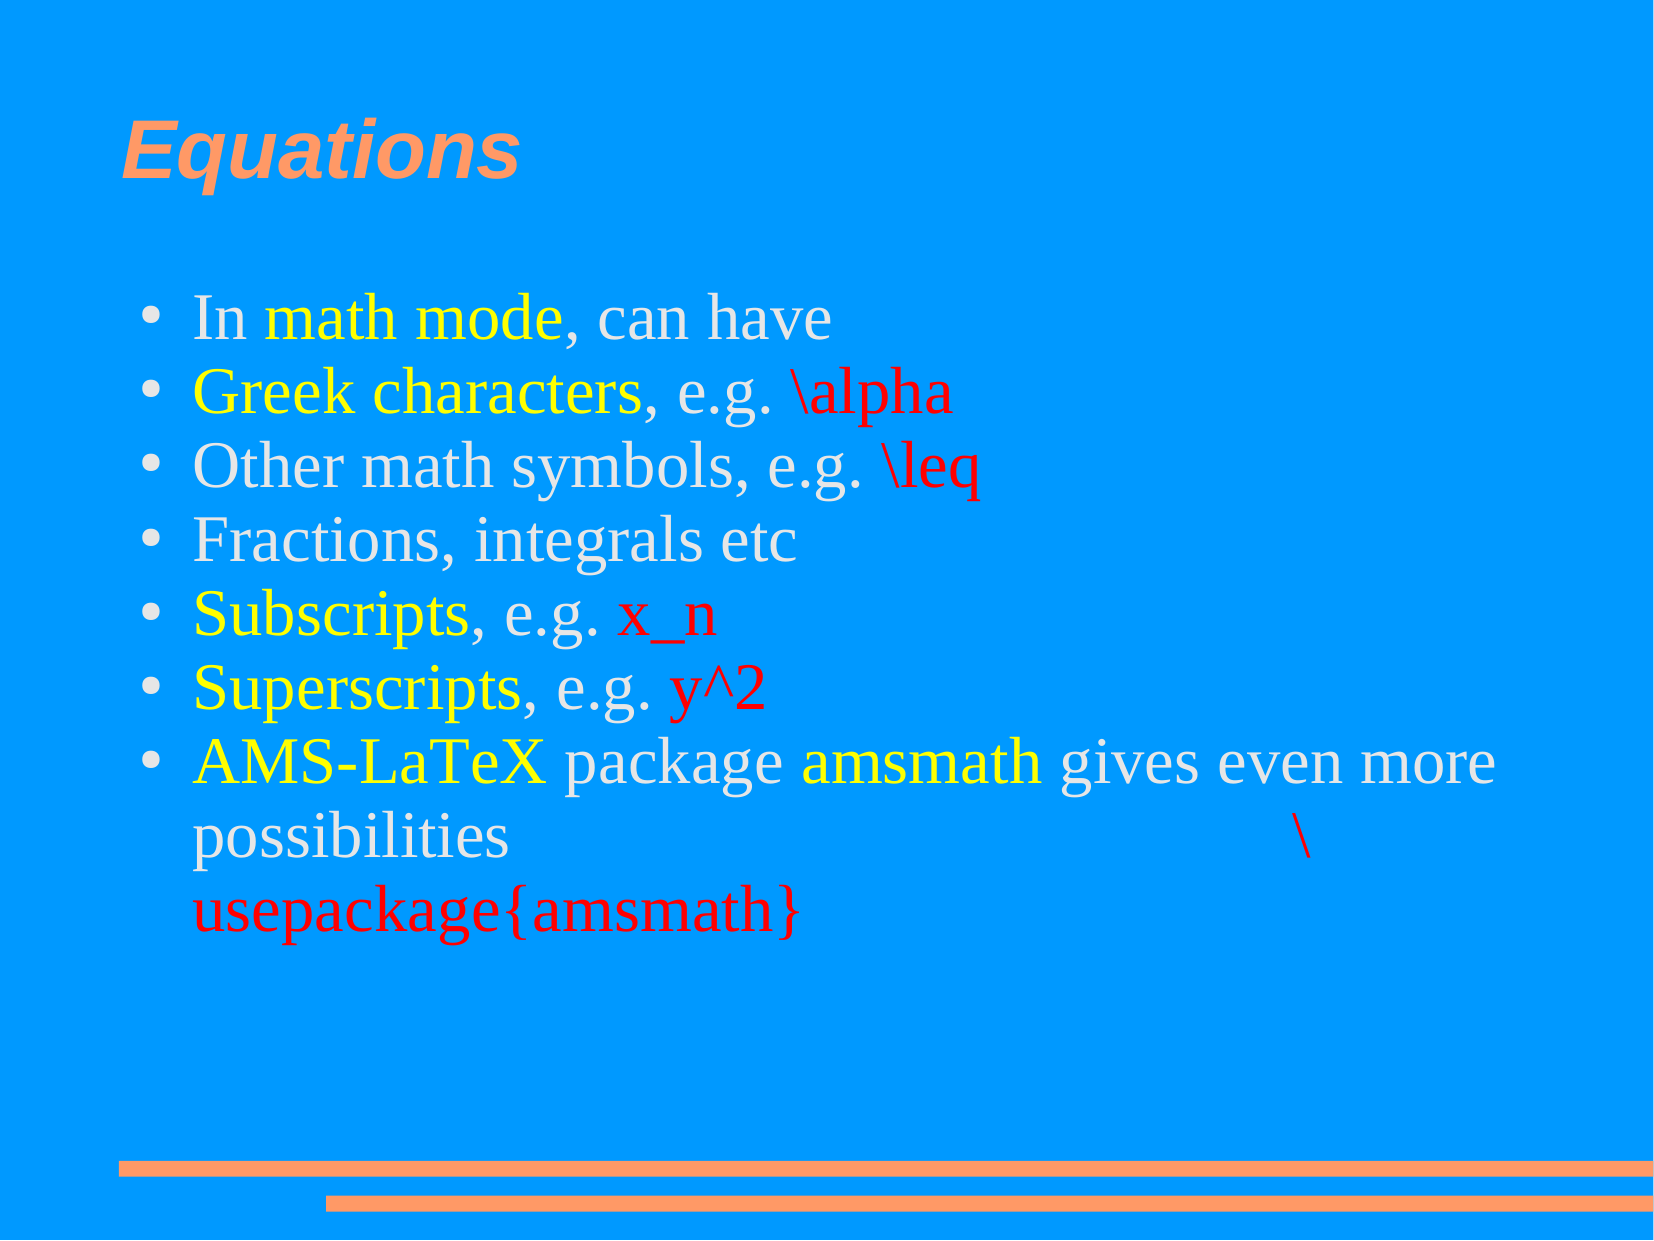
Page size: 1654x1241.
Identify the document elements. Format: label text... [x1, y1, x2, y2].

title Equations [121, 46, 1534, 254]
list In math mode, can have Greek characters, e.g. \alpha Other math symbols, e.g. \leq Fractions, integrals etc Subscripts, e.g. x_n Superscripts, e.g. y^2 AMS-LaTeX package amsmath gives even more possibilities \usepackage{amsmath} [121, 279, 1561, 1090]
